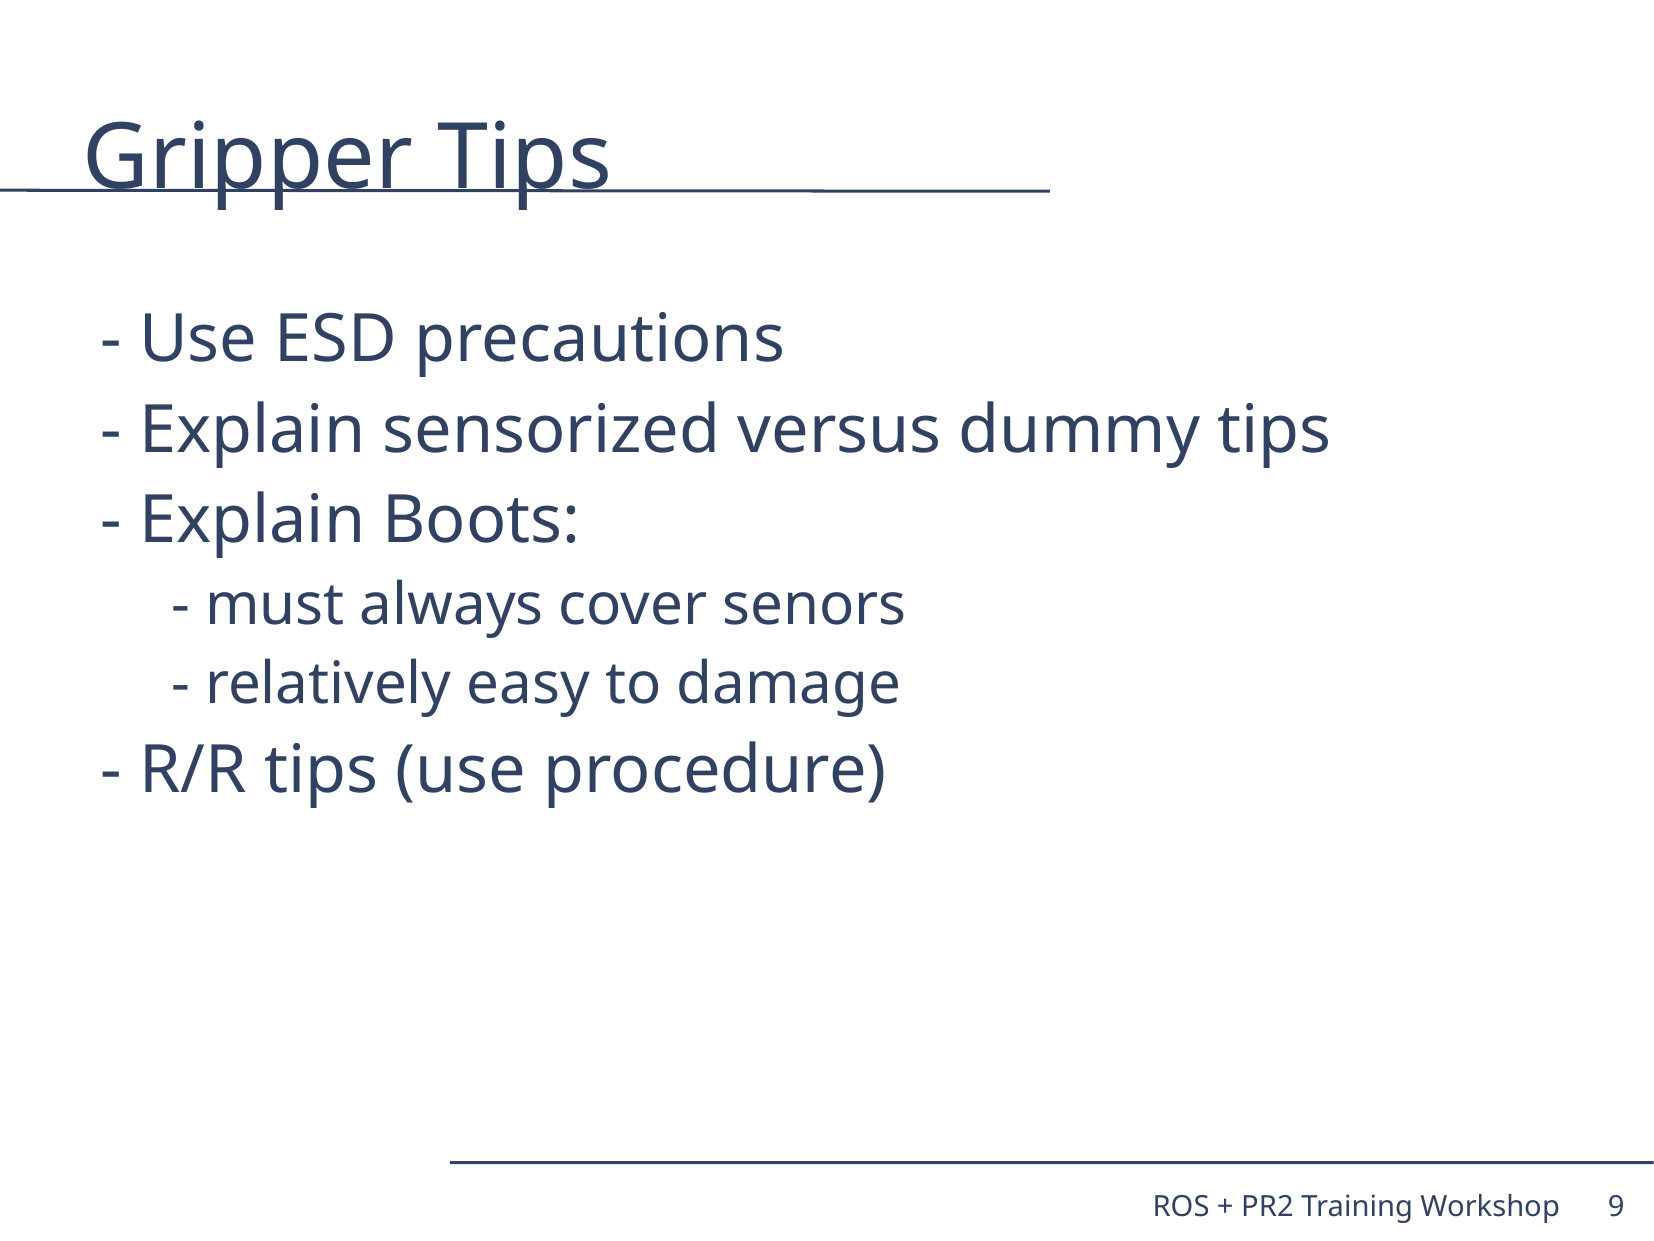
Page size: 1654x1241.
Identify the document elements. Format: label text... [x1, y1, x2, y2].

list - Use ESD precautions - Explain sensorized versus dummy tips - Explain Boots: - must always cover senors - relatively easy to damage - R/R tips (use procedure) [82, 290, 1571, 1109]
title Gripper Tips [82, 49, 1571, 257]
